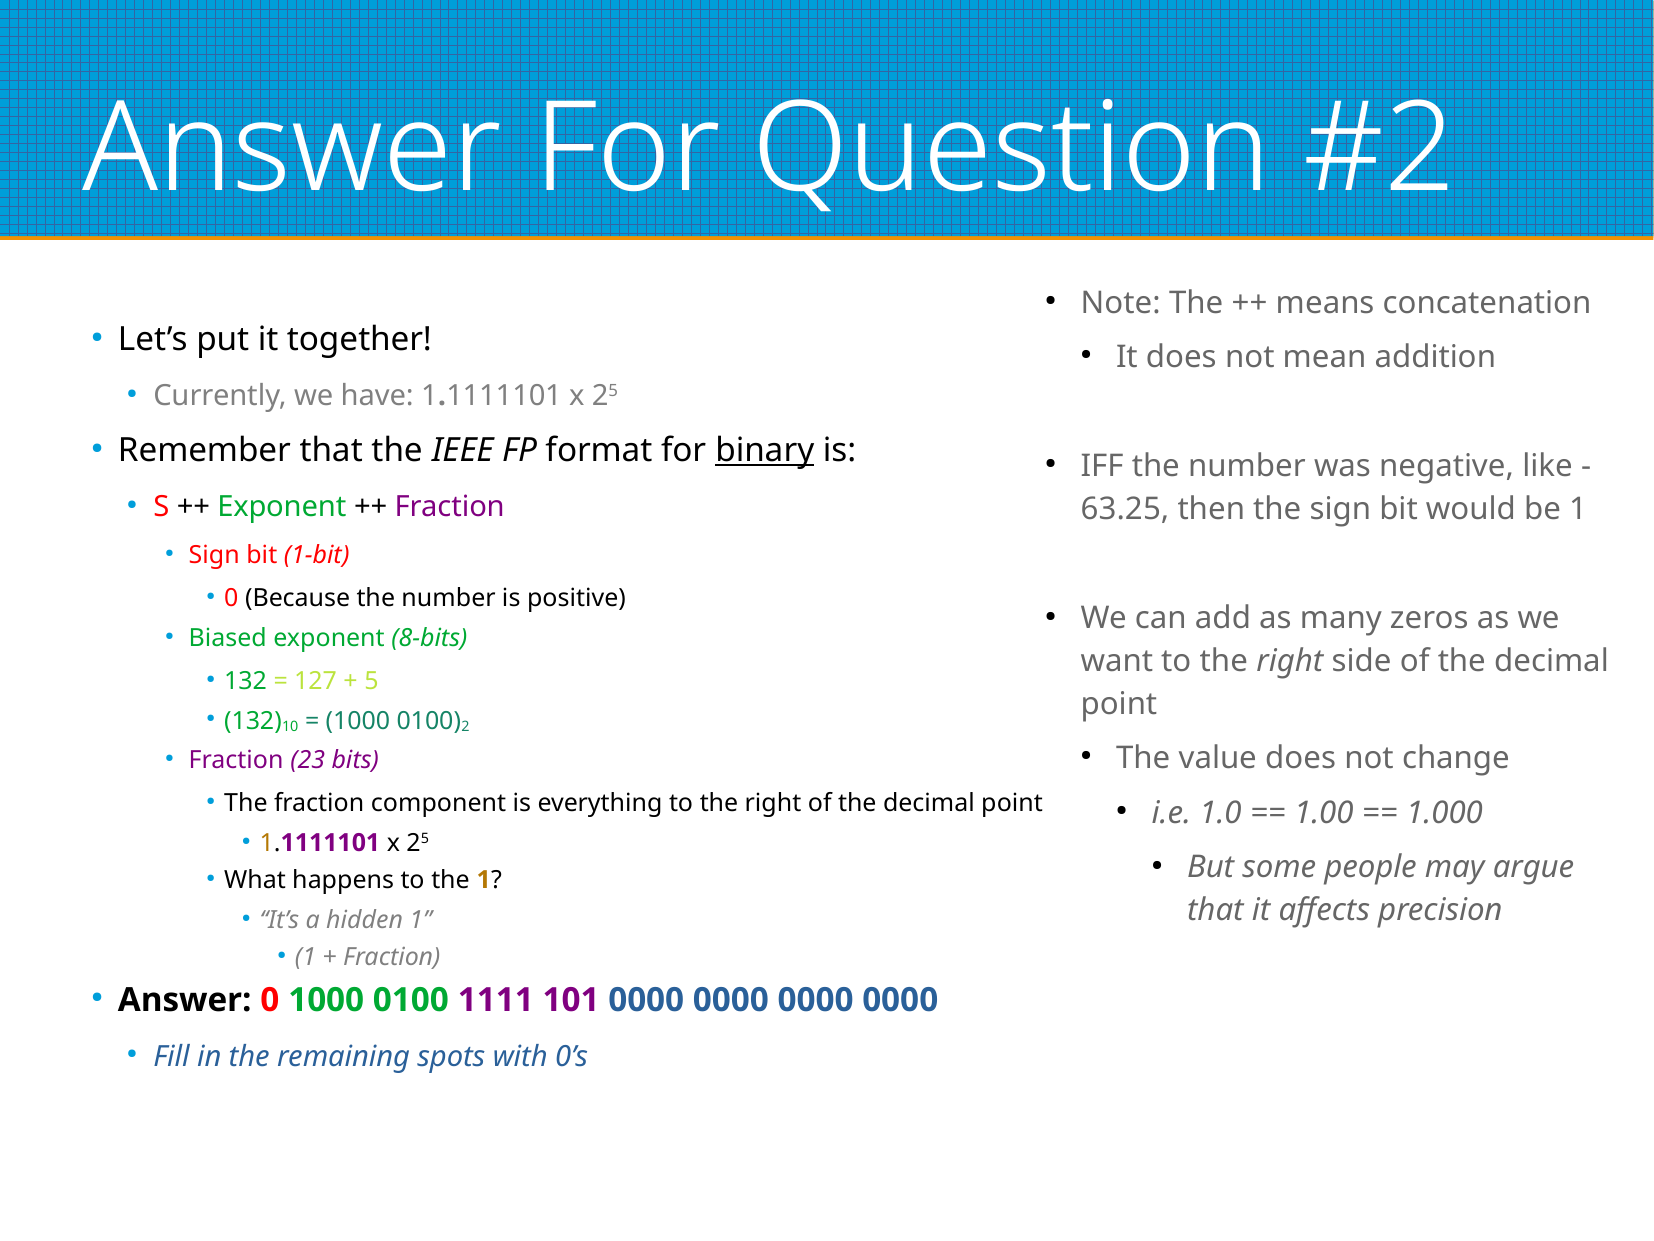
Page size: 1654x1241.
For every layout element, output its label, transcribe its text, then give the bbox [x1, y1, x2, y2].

list Let’s put it together! Currently, we have: 1.1111101 x 25 Remember that the IEEE FP format for binary is: S ++ Exponent ++ Fraction Sign bit (1-bit) 0 (Because the number is positive) Biased exponent (8-bits) 132 = 127 + 5 (132)10 = (1000 0100)2 Fraction (23 bits) The fraction component is everything to the right of the decimal point 1.1111101 x 25 What happens to the 1? ‘‘It’s a hidden 1’’ (1 + Fraction) Answer: 0 1000 0100 1111 101 0000 0000 0000 0000 Fill in the remaining spots with 0’s [82, 314, 1063, 1081]
text_box Note: The ++ means concatenation It does not mean addition IFF the number was negative, like -63.25, then the sign bit would be 1 We can add as many zeros as we want to the right side of the decimal point The value does not change i.e. 1.0 == 1.00 == 1.000 But some people may argue that it affects precision [1039, 315, 1630, 894]
title Answer For Question #2 [82, 19, 1571, 227]
